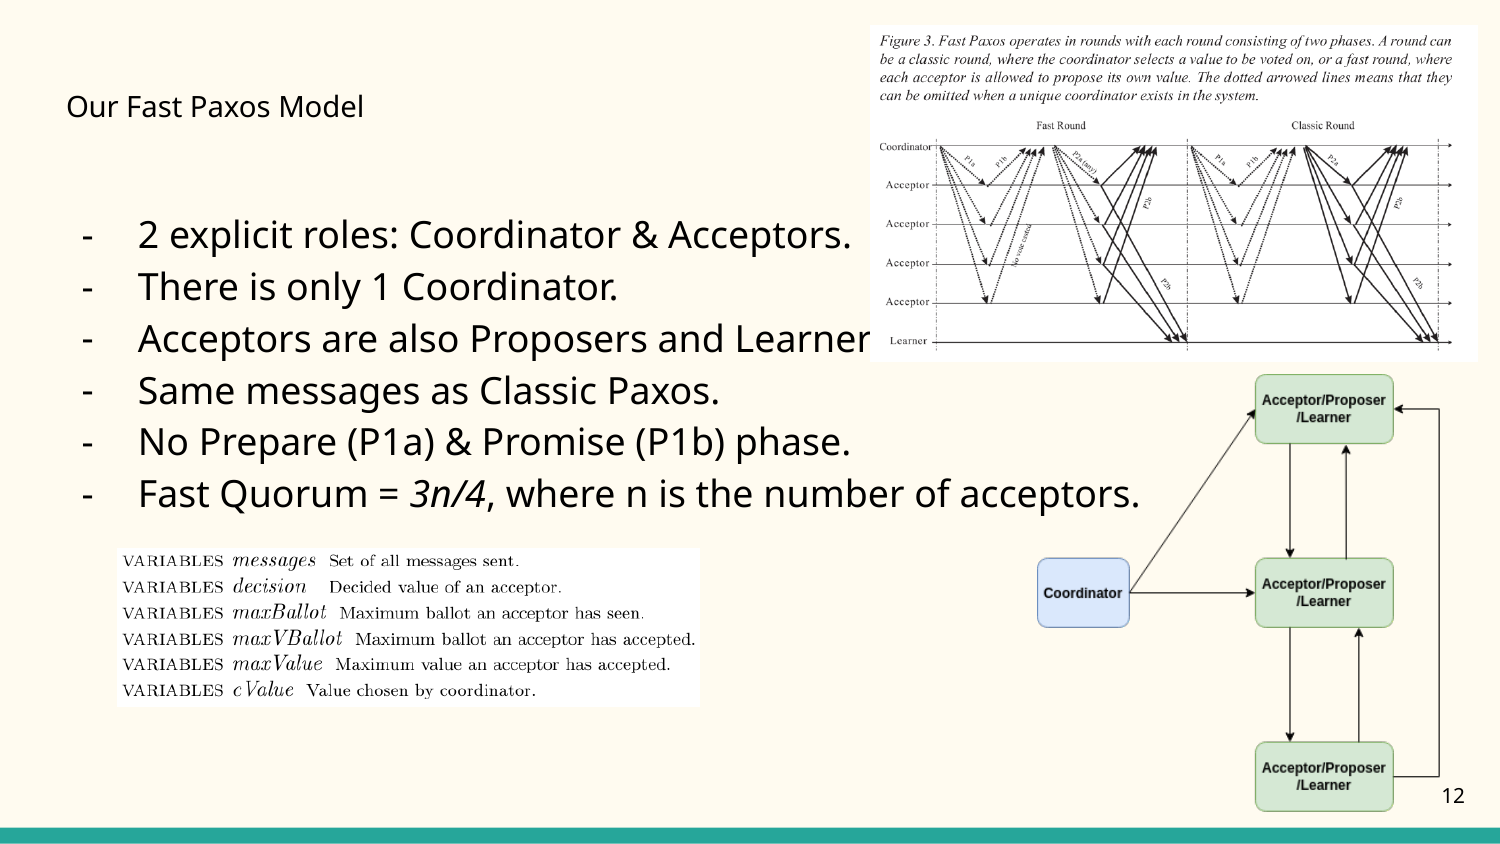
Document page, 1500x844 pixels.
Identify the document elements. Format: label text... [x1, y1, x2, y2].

picture [870, 25, 1478, 362]
title Our Fast Paxos Model [51, 72, 870, 174]
picture [117, 548, 700, 707]
list 2 explicit roles: Coordinator & Acceptors. There is only 1 Coordinator. Acceptors are also Proposers and Learners. Same messages as Classic Paxos. No Prepare (P1a) & Promise (P1b) phase. Fast Quorum = 3n/4, where n is the number of acceptors. [47, 189, 1446, 747]
picture [1037, 374, 1449, 813]
slide_number <number> [1389, 764, 1480, 830]
